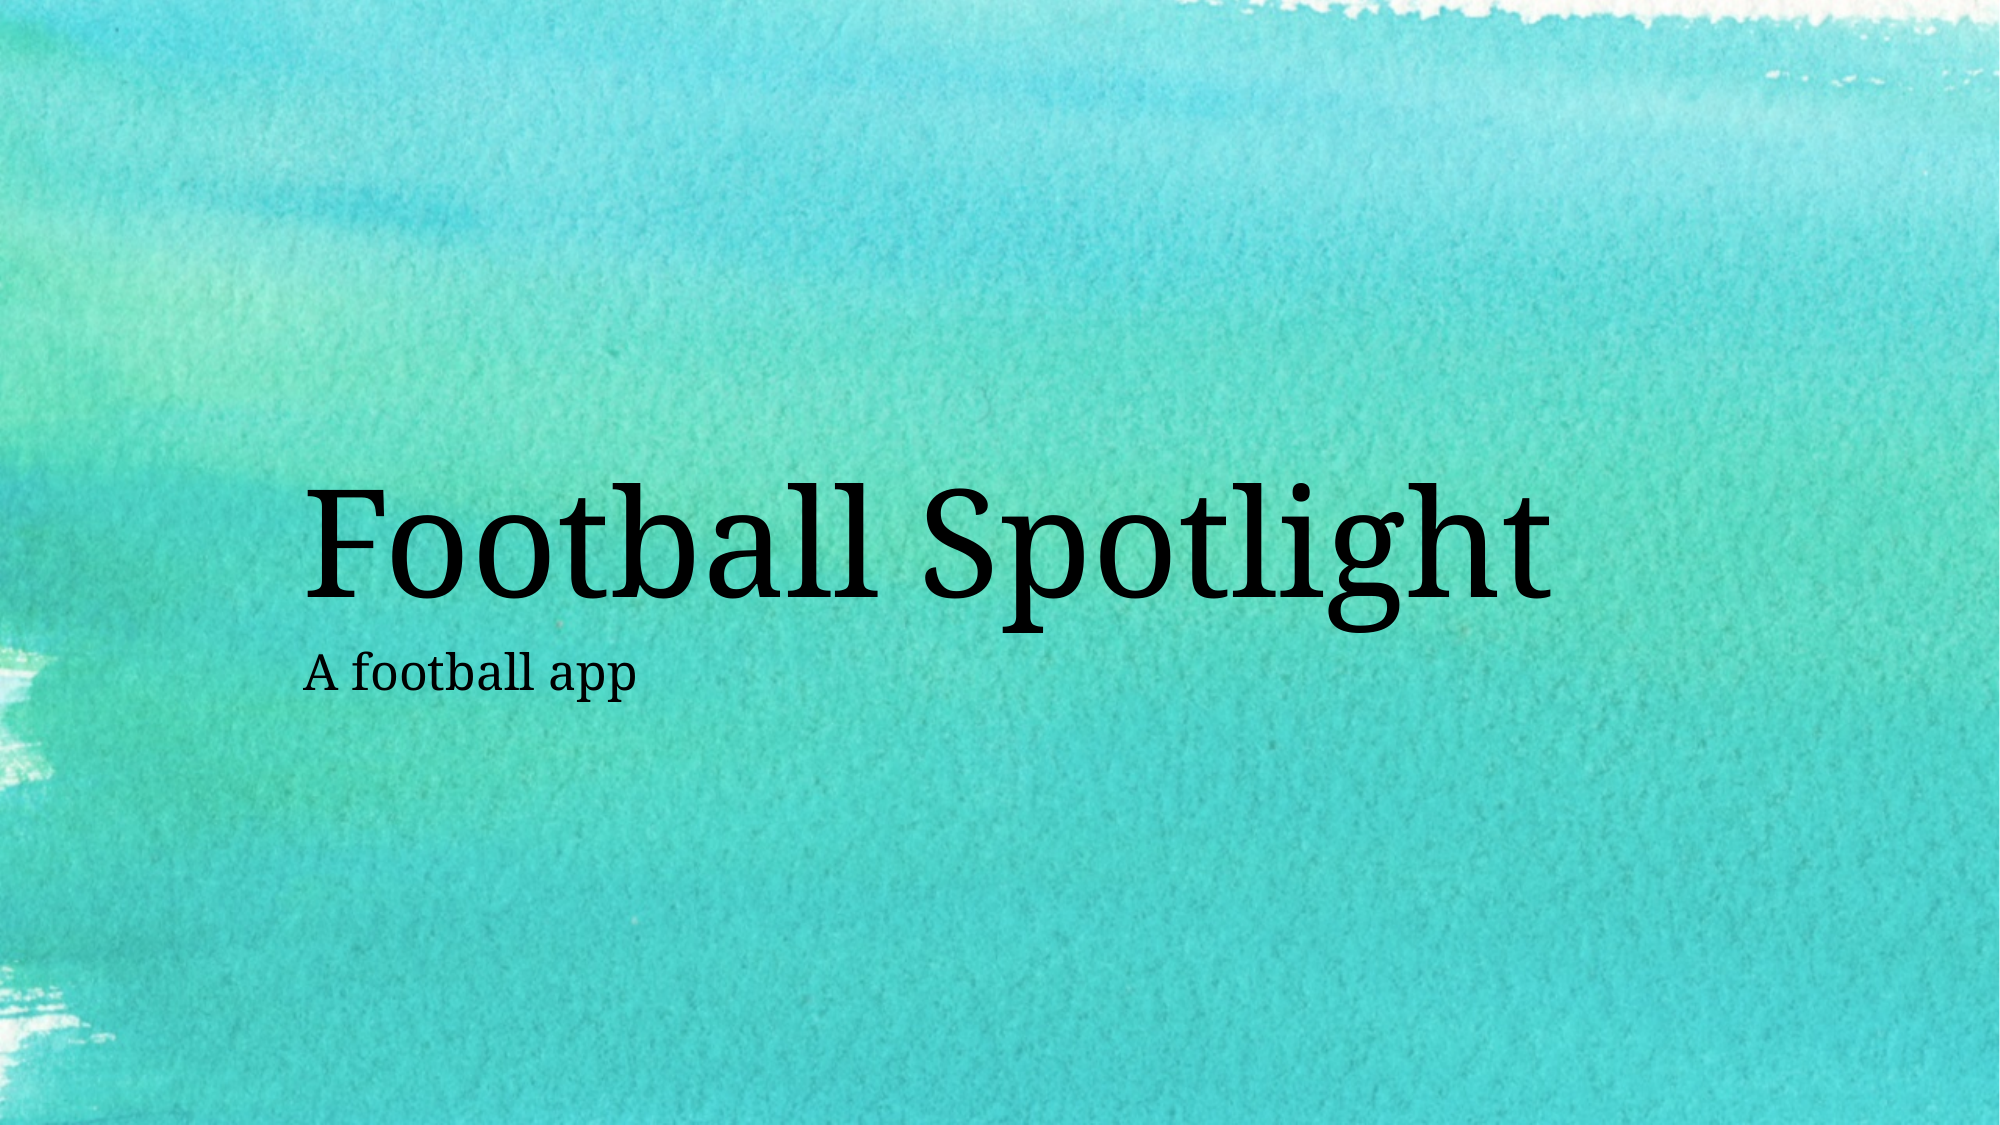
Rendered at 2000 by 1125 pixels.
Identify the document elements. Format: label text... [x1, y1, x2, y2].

title Football Spotlight [287, 62, 1788, 638]
subtitle A football app [288, 639, 1639, 815]
picture [0, 0, 2000, 1125]
